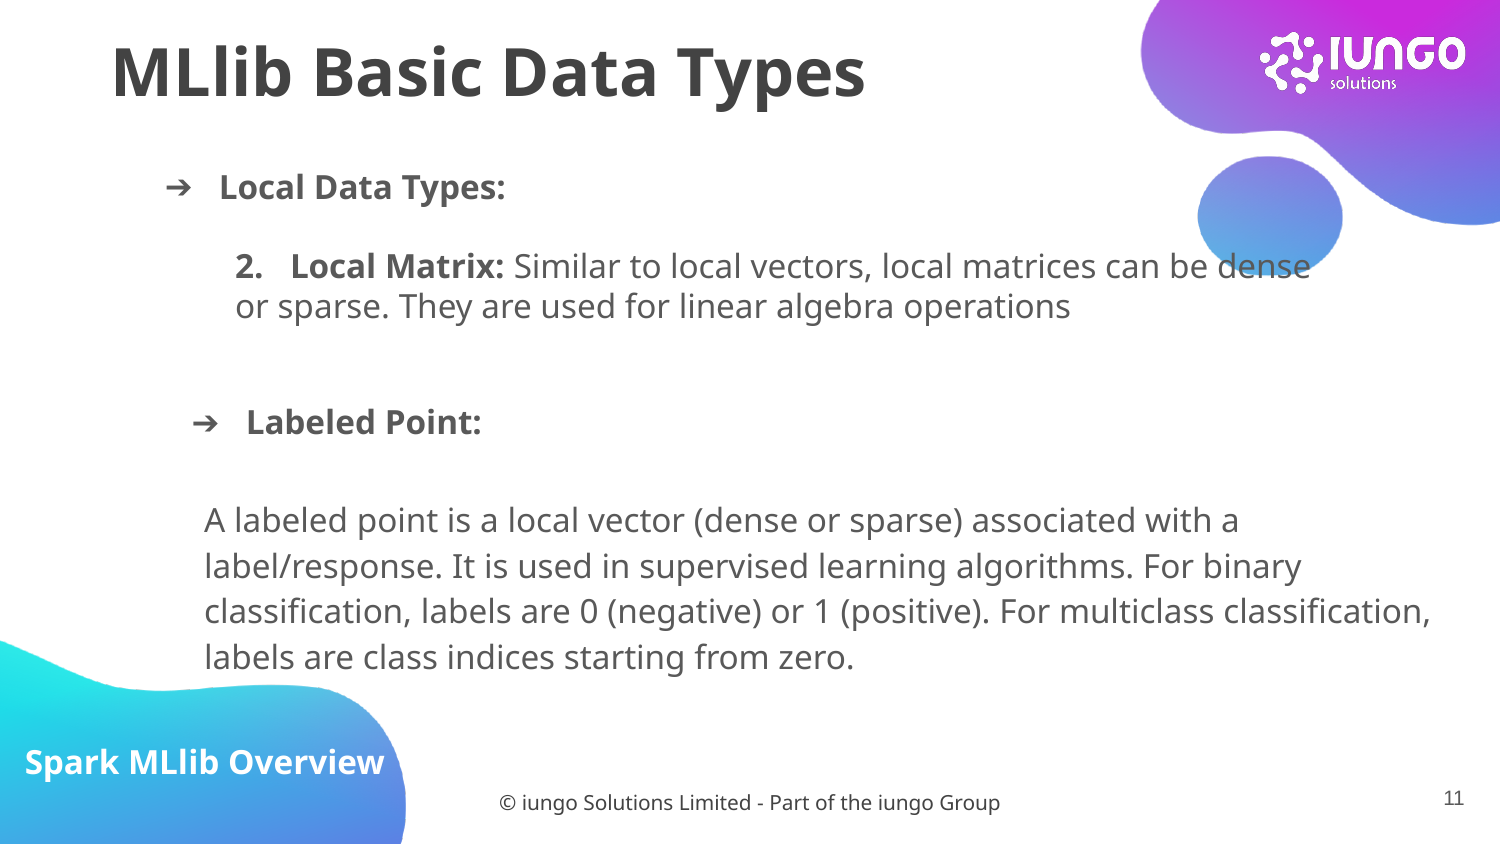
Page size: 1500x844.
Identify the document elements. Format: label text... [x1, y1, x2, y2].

subtitle Spark MLlib Overview [9, 719, 411, 844]
slide_number <number> [1389, 764, 1480, 830]
title MLlib Basic Data Types [95, 30, 924, 125]
text_box Labeled Point: [155, 386, 568, 452]
text_box A labeled point is a local vector (dense or sparse) associated with a label/response. It is used in supervised learning algorithms. For binary classification, labels are 0 (negative) or 1 (positive). For multiclass classification, labels are class indices starting from zero. [189, 477, 1451, 672]
text_box Local Data Types: [128, 151, 530, 216]
text_box 2. Local Matrix: Similar to local vectors, local matrices can be dense or sparse. They are used for linear algebra operations [220, 230, 1328, 337]
picture [0, 0, 1500, 844]
